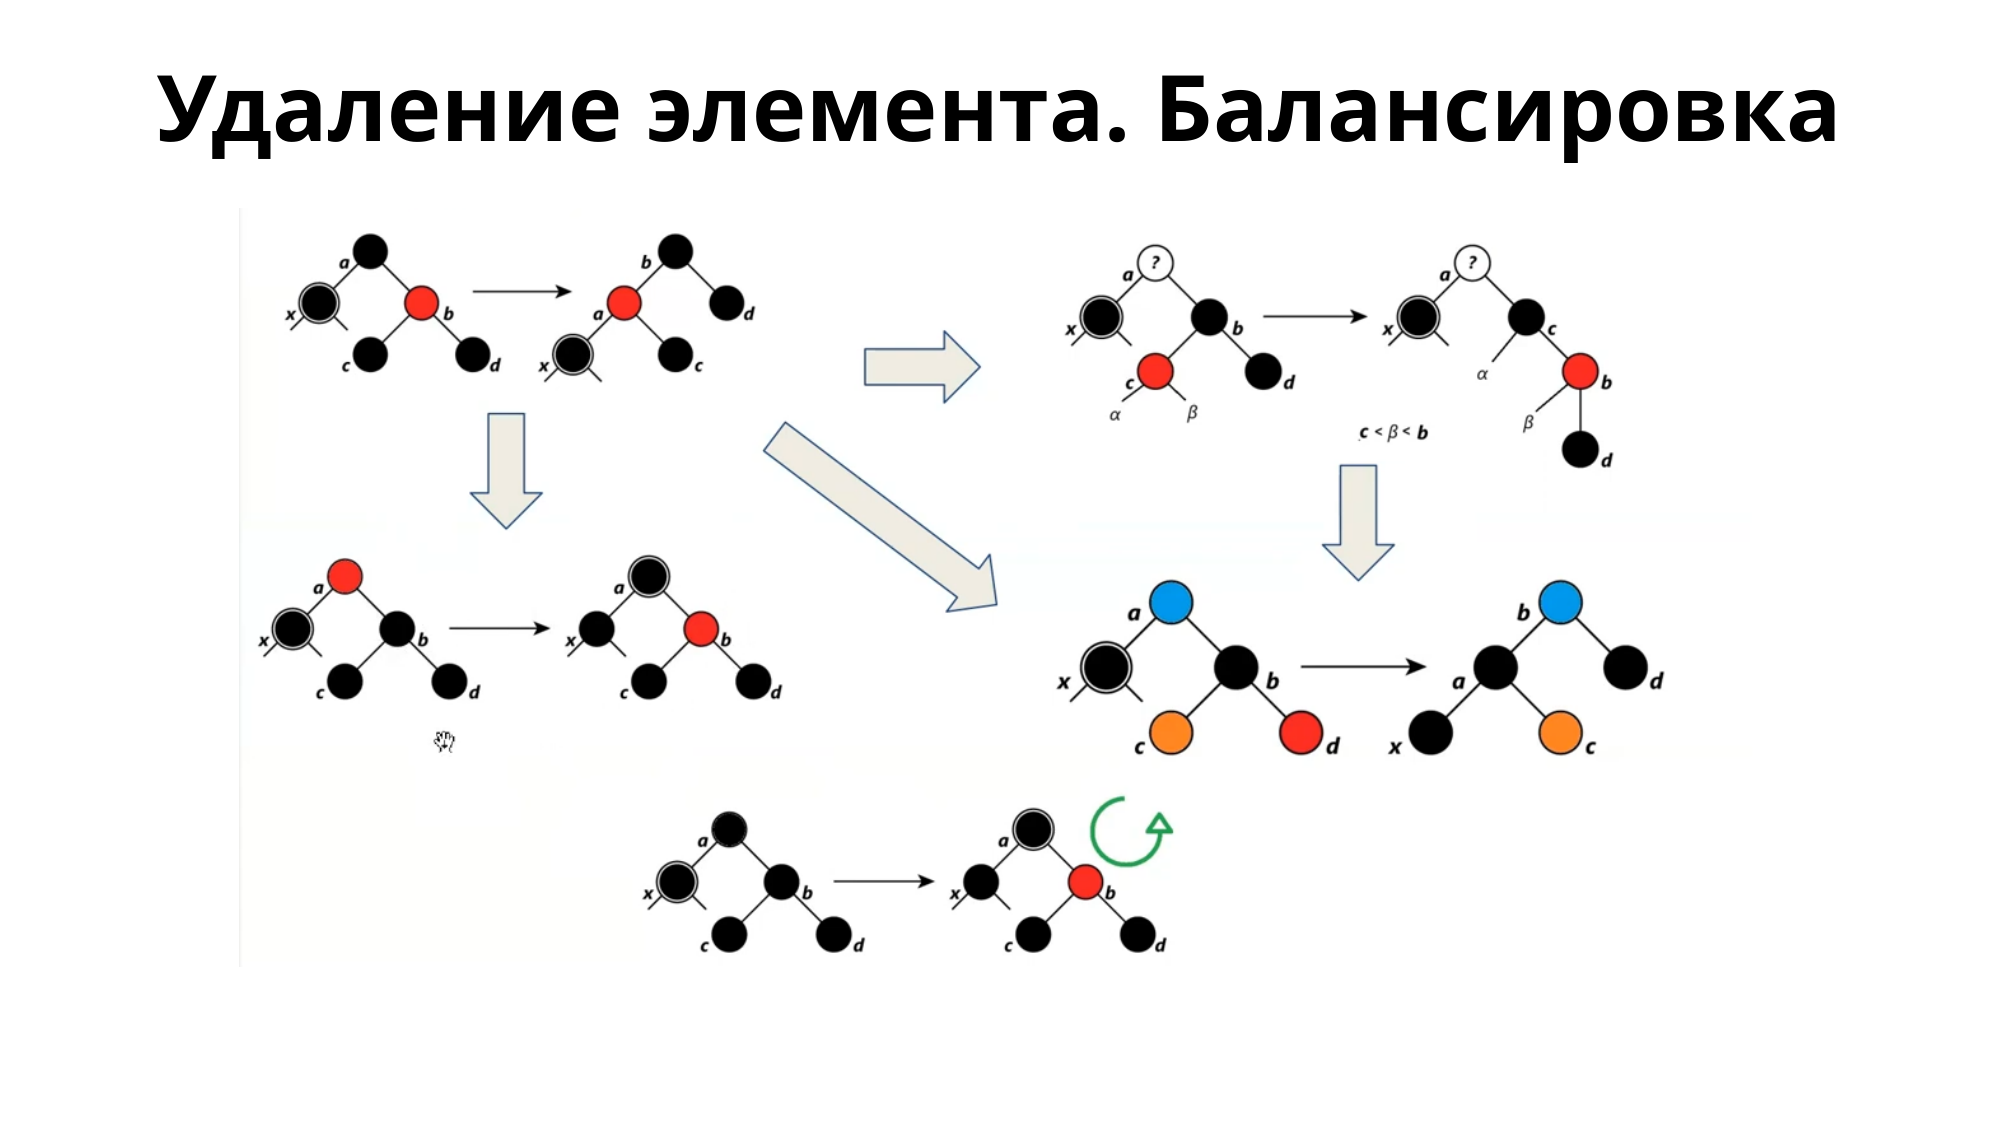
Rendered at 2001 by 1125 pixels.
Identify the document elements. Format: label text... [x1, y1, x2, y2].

title Удаление элемента. Балансировка [137, 3, 1863, 221]
picture [239, 208, 1760, 967]
